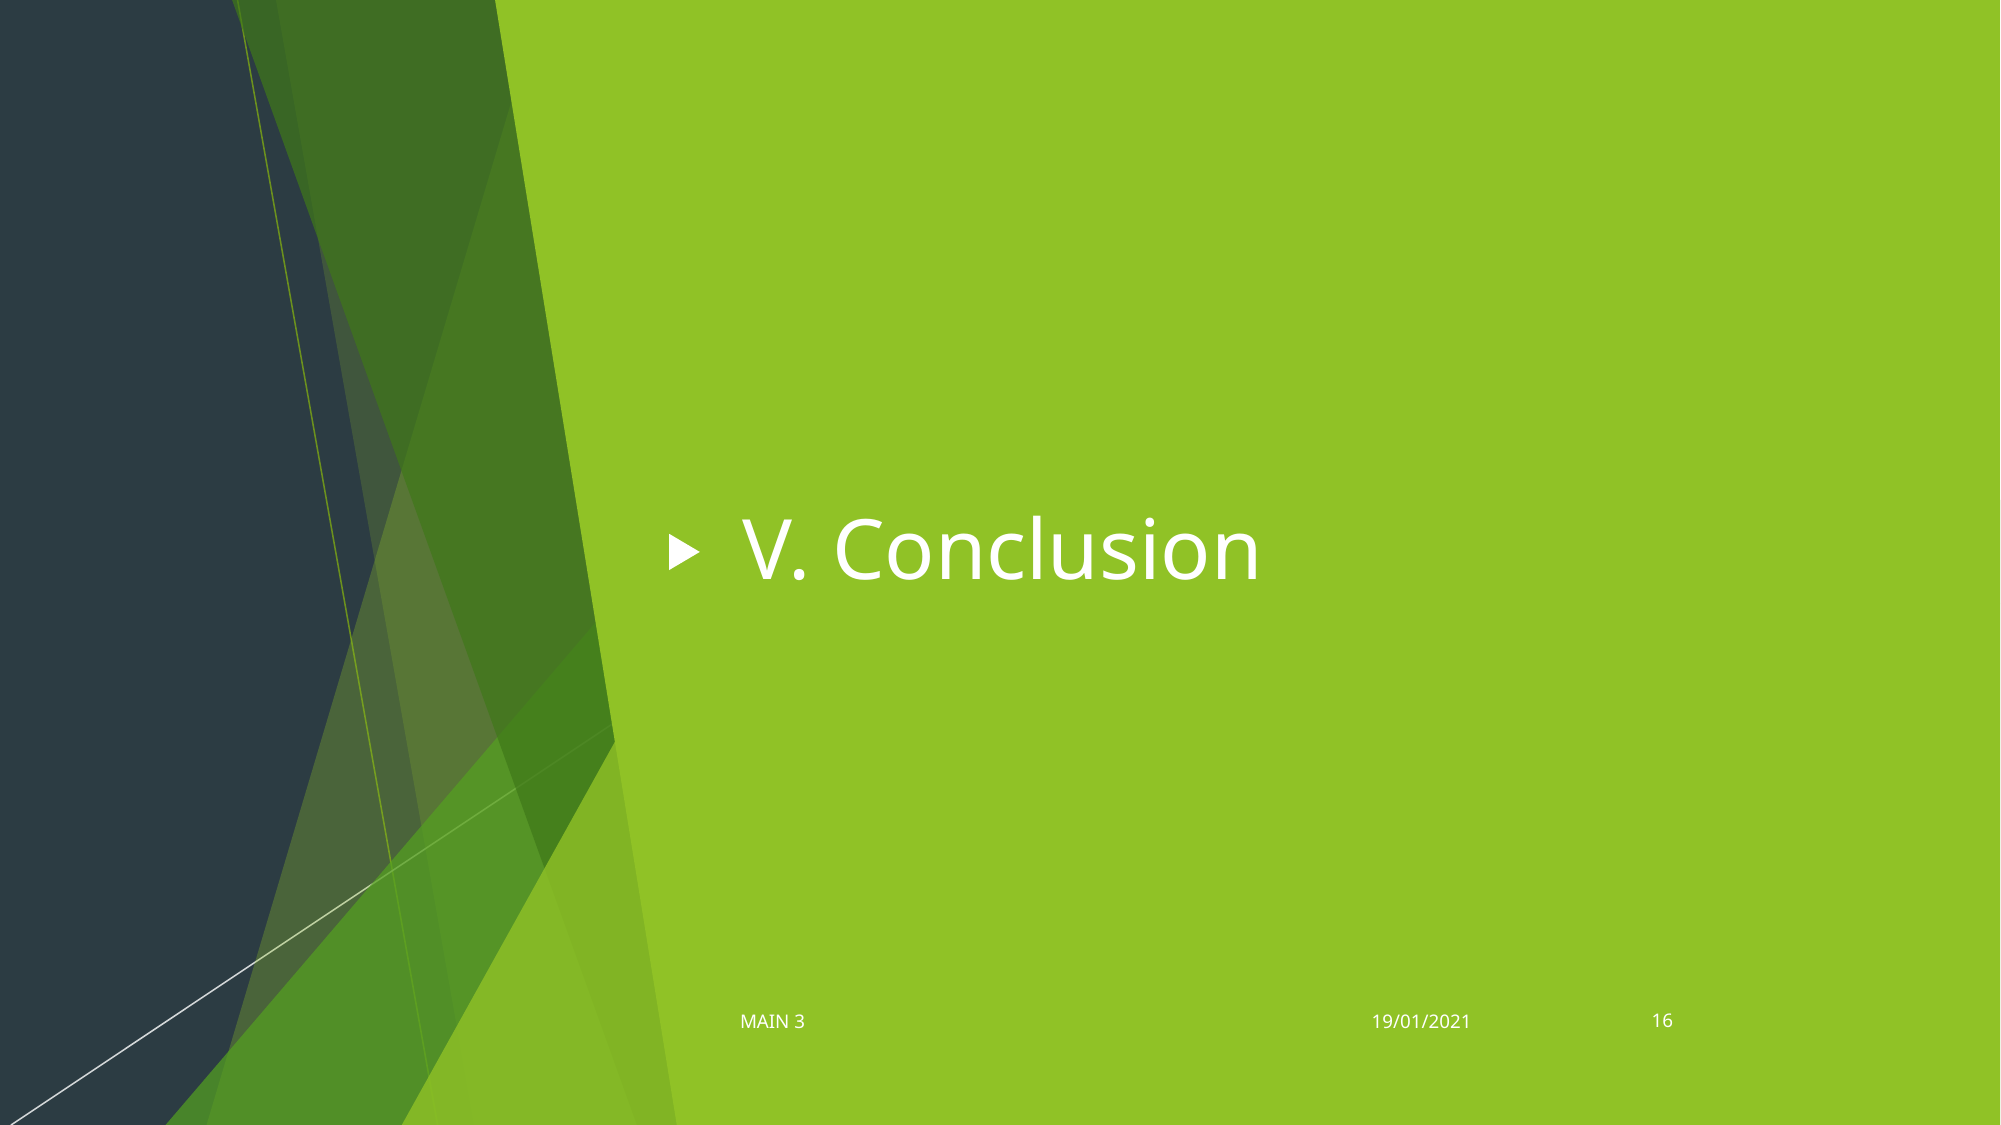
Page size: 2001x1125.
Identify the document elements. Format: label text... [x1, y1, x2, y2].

text_box 19/01/2021 [1356, 991, 1559, 1051]
text_box MAIN 3 [724, 991, 1330, 1051]
text_box [0, 0, 2000, 1125]
title V. Conclusion [727, 237, 2000, 604]
text_box 7 [1636, 991, 1749, 1051]
